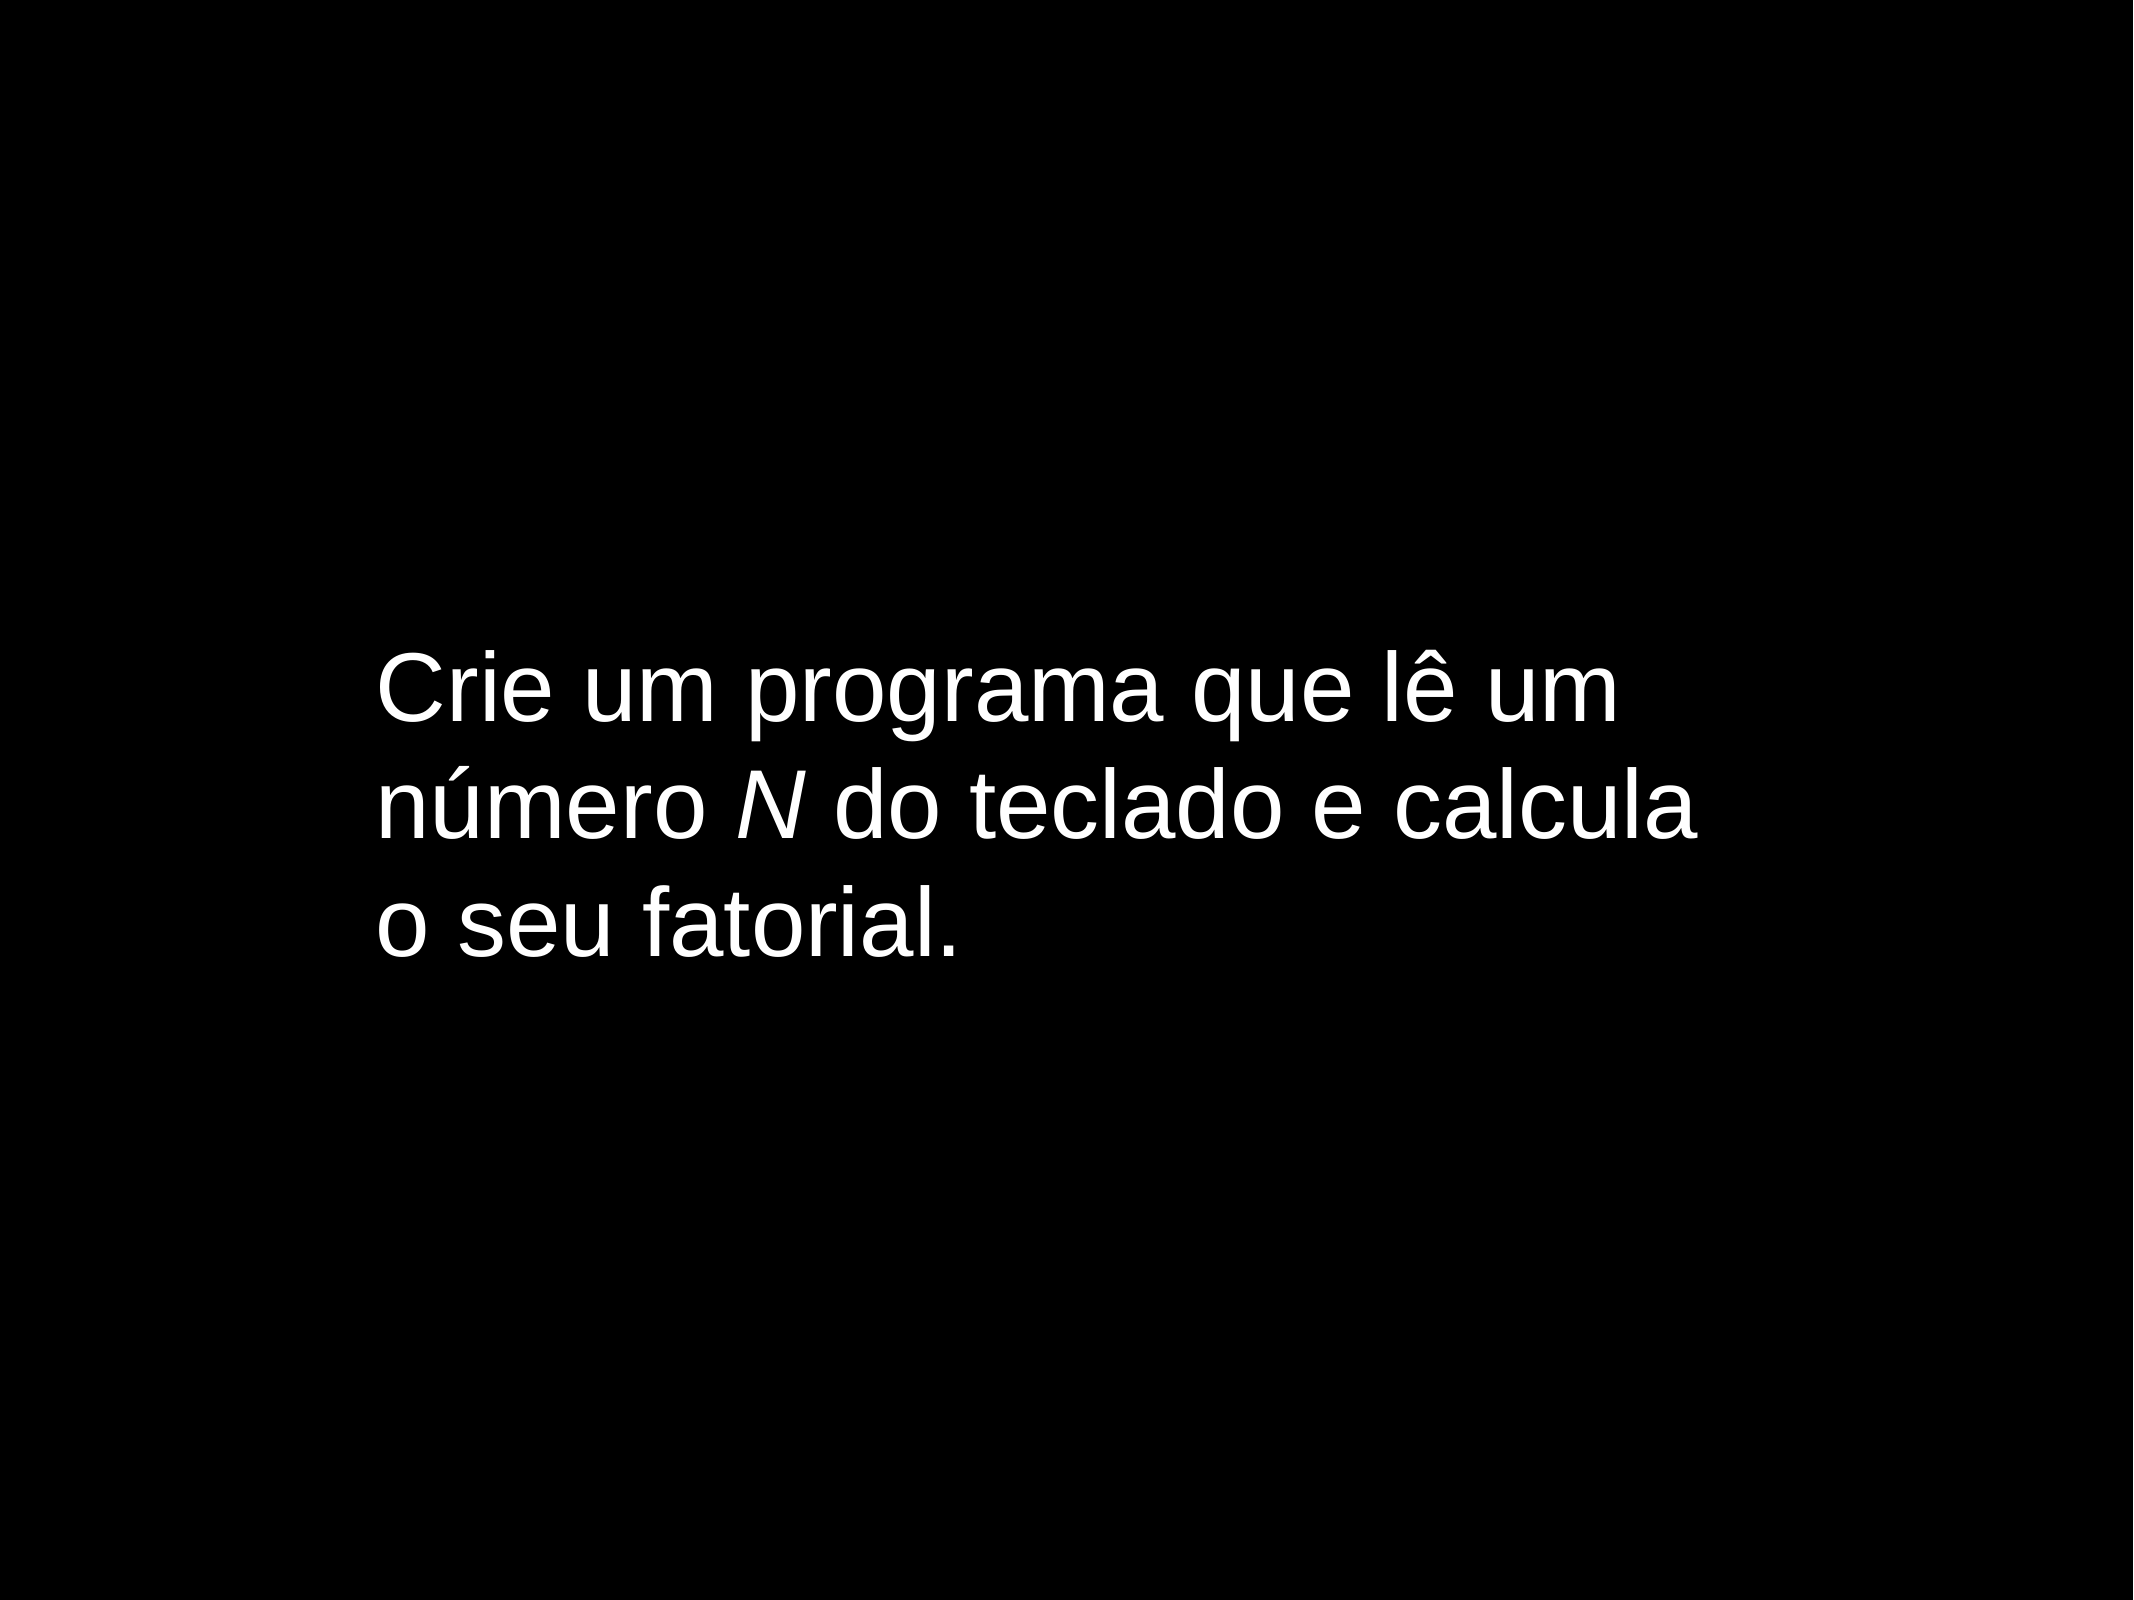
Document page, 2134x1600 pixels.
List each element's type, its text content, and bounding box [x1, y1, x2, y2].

title Crie um programa que lê um número N do teclado e calcula o seu fatorial. [375, 252, 1758, 1348]
